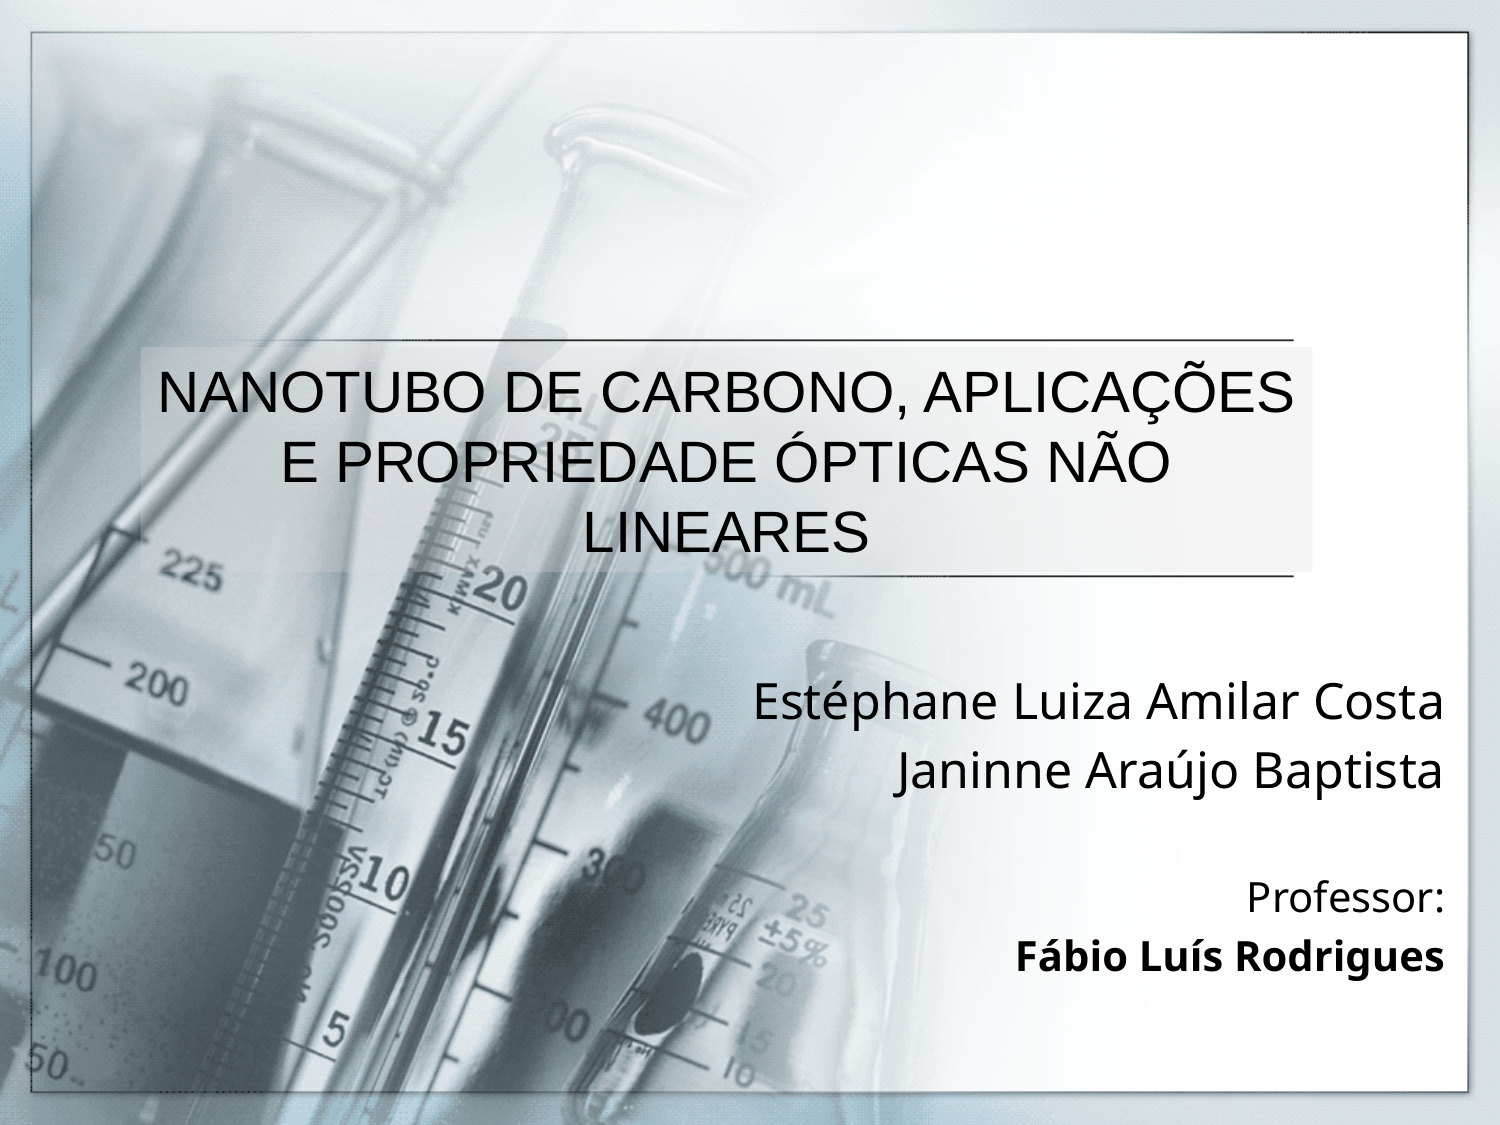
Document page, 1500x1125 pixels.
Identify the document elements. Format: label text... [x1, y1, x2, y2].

picture [0, 0, 1500, 1125]
subtitle Estéphane Luiza Amilar Costa Janinne Araújo Baptista Professor: Fábio Luís Rodrigues [410, 661, 1461, 1079]
text_box NANOTUBO DE CARBONO, APLICAÇÕES E PROPRIEDADE ÓPTICAS NÃO LINEARES [140, 347, 1313, 572]
